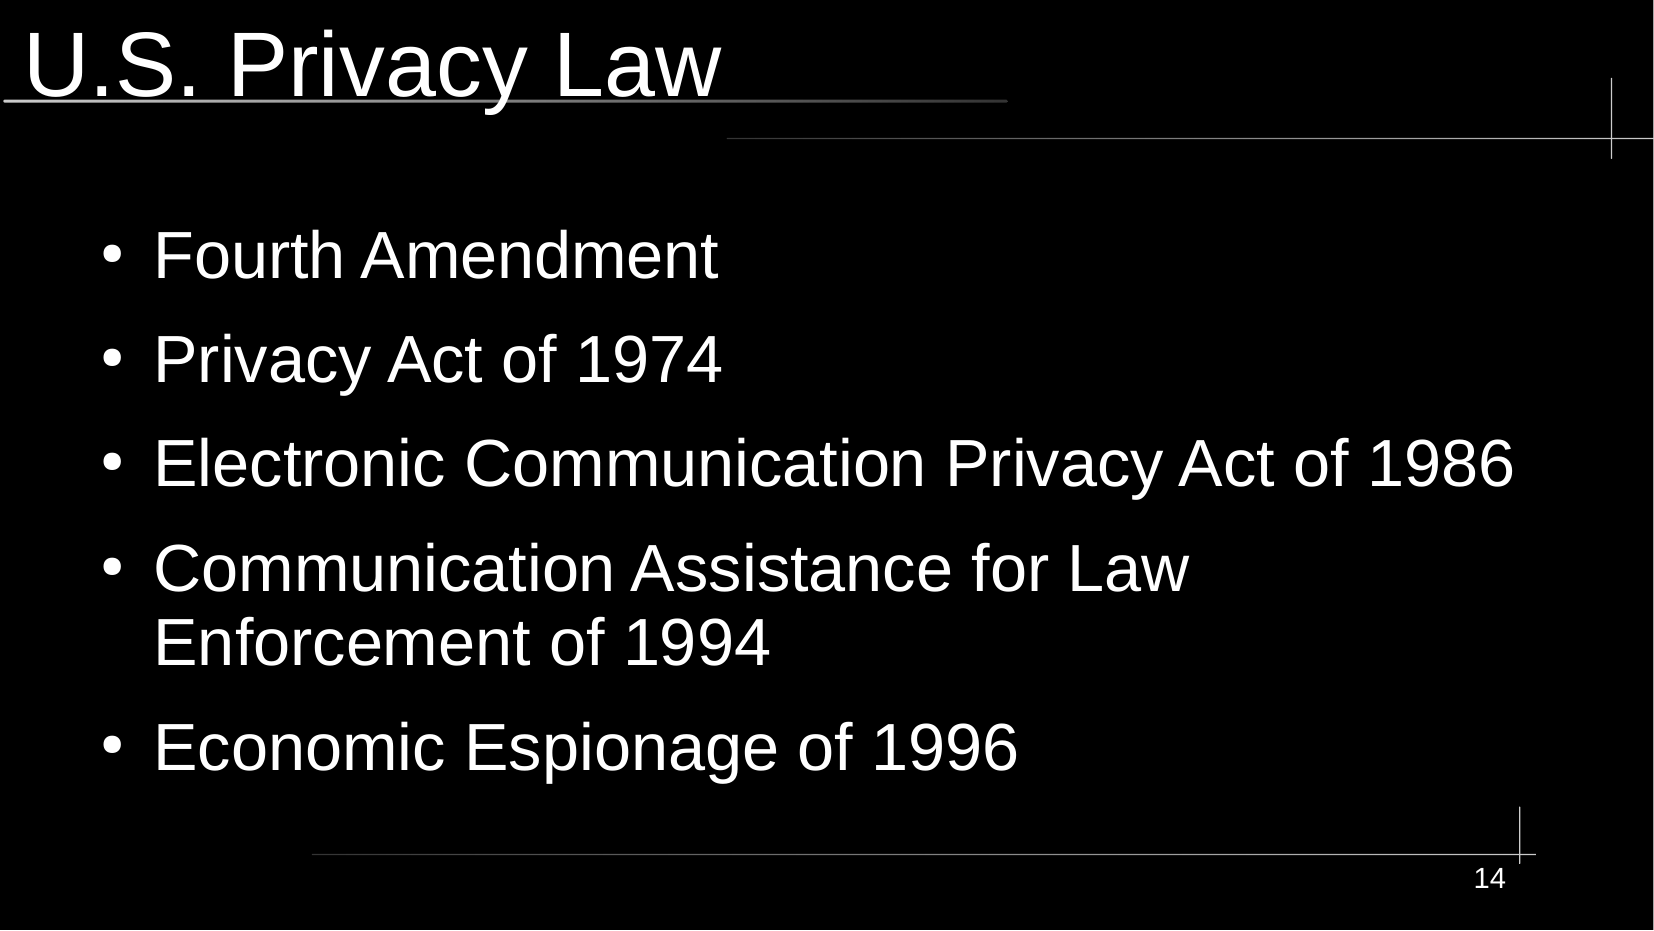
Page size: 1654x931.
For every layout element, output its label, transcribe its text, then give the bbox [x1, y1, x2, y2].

list Fourth Amendment Privacy Act of 1974 Electronic Communication Privacy Act of 1986 Communication Assistance for Law Enforcement of 1994 Economic Espionage of 1996 [82, 217, 1571, 851]
title U.S. Privacy Law [23, 11, 1589, 119]
